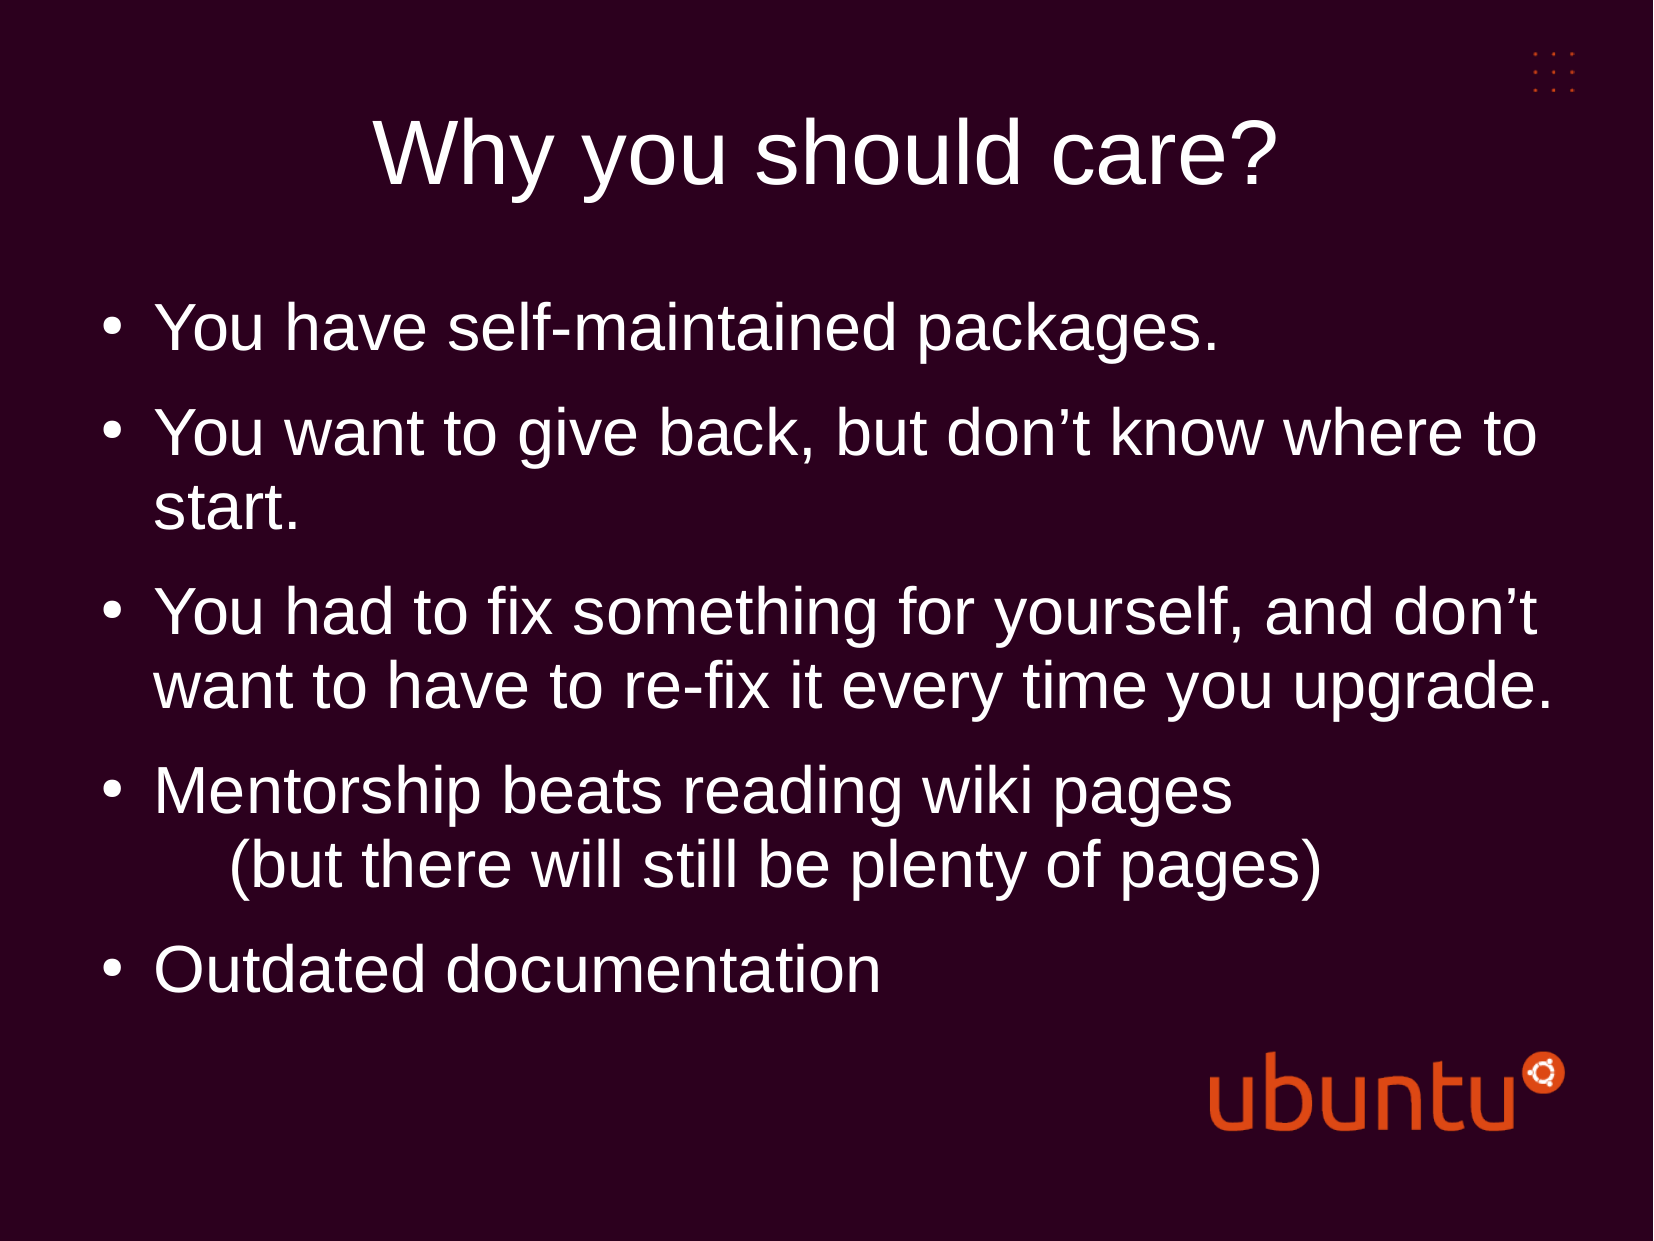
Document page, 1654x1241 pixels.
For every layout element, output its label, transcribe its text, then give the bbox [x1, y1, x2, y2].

list You have self-maintained packages. You want to give back, but don’t know where to start. You had to fix something for yourself, and don’t want to have to re-fix it every time you upgrade. Mentorship beats reading wiki pages (but there will still be plenty of pages) Outdated documentation [82, 290, 1571, 1010]
title Why you should care? [82, 49, 1571, 257]
picture [1121, 960, 1653, 1223]
picture [1571, 49, 1575, 94]
